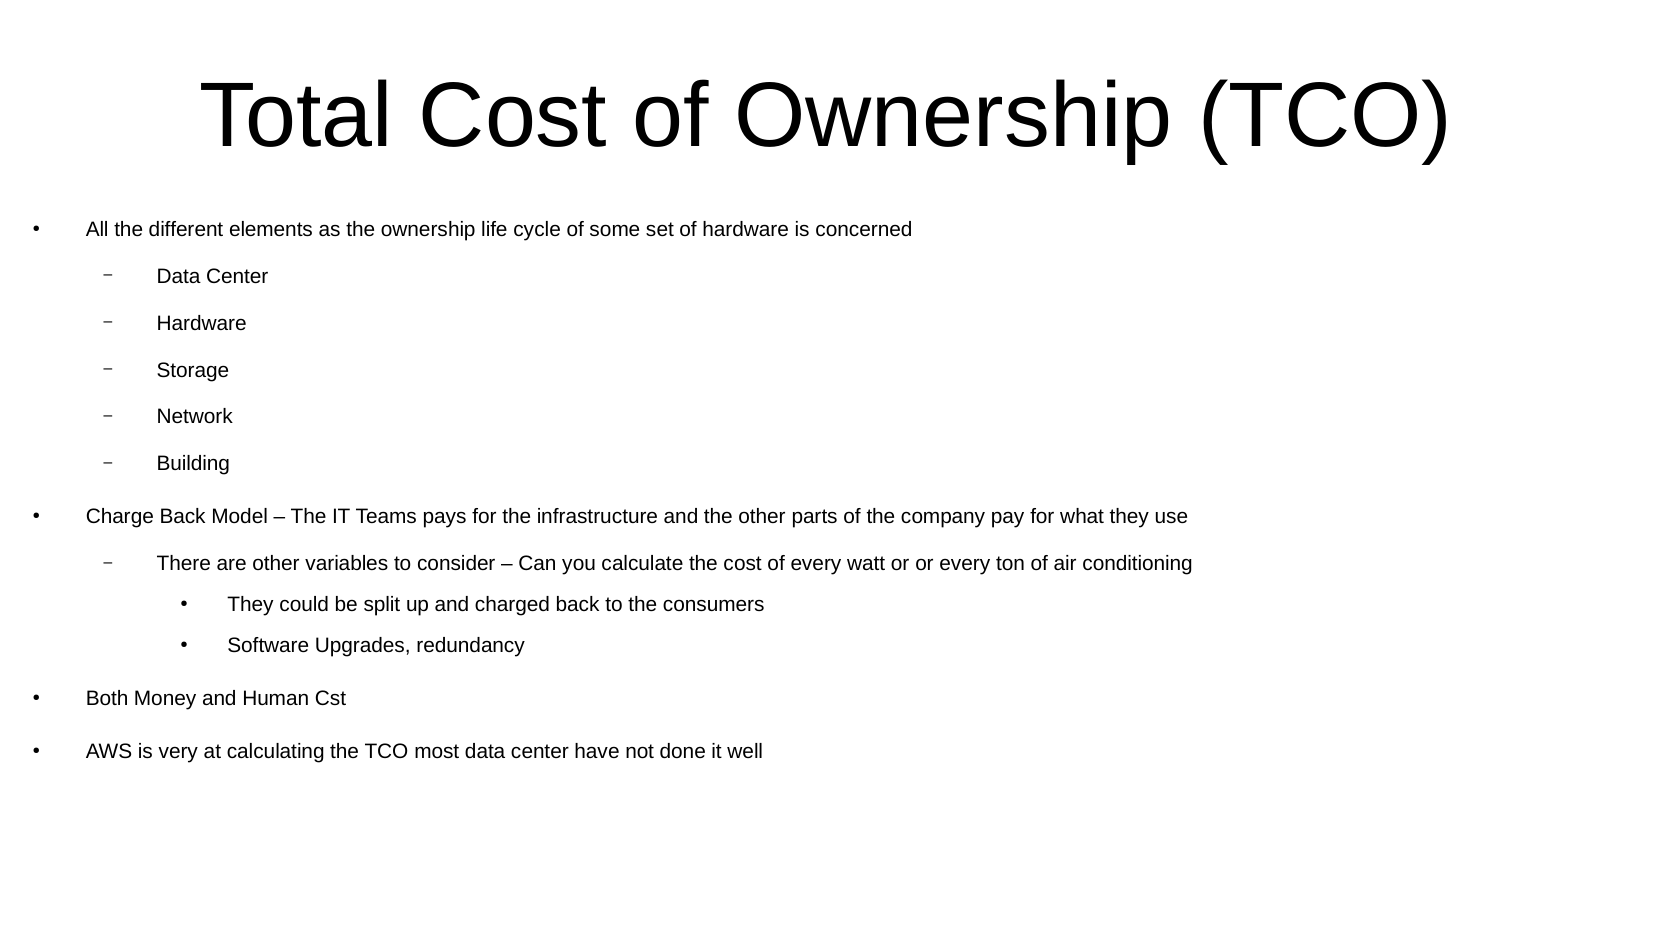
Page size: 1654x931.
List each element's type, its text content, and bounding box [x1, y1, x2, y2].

title Total Cost of Ownership (TCO) [82, 37, 1571, 193]
list All the different elements as the ownership life cycle of some set of hardware is concerned Data Center Hardware Storage Network Building Charge Back Model – The IT Teams pays for the infrastructure and the other parts of the company pay for what they use There are other variables to consider – Can you calculate the cost of every watt or or every ton of air conditioning They could be split up and charged back to the consumers Software Upgrades, redundancy Both Money and Human Cst AWS is very at calculating the TCO most data center have not done it well [15, 217, 1571, 901]
